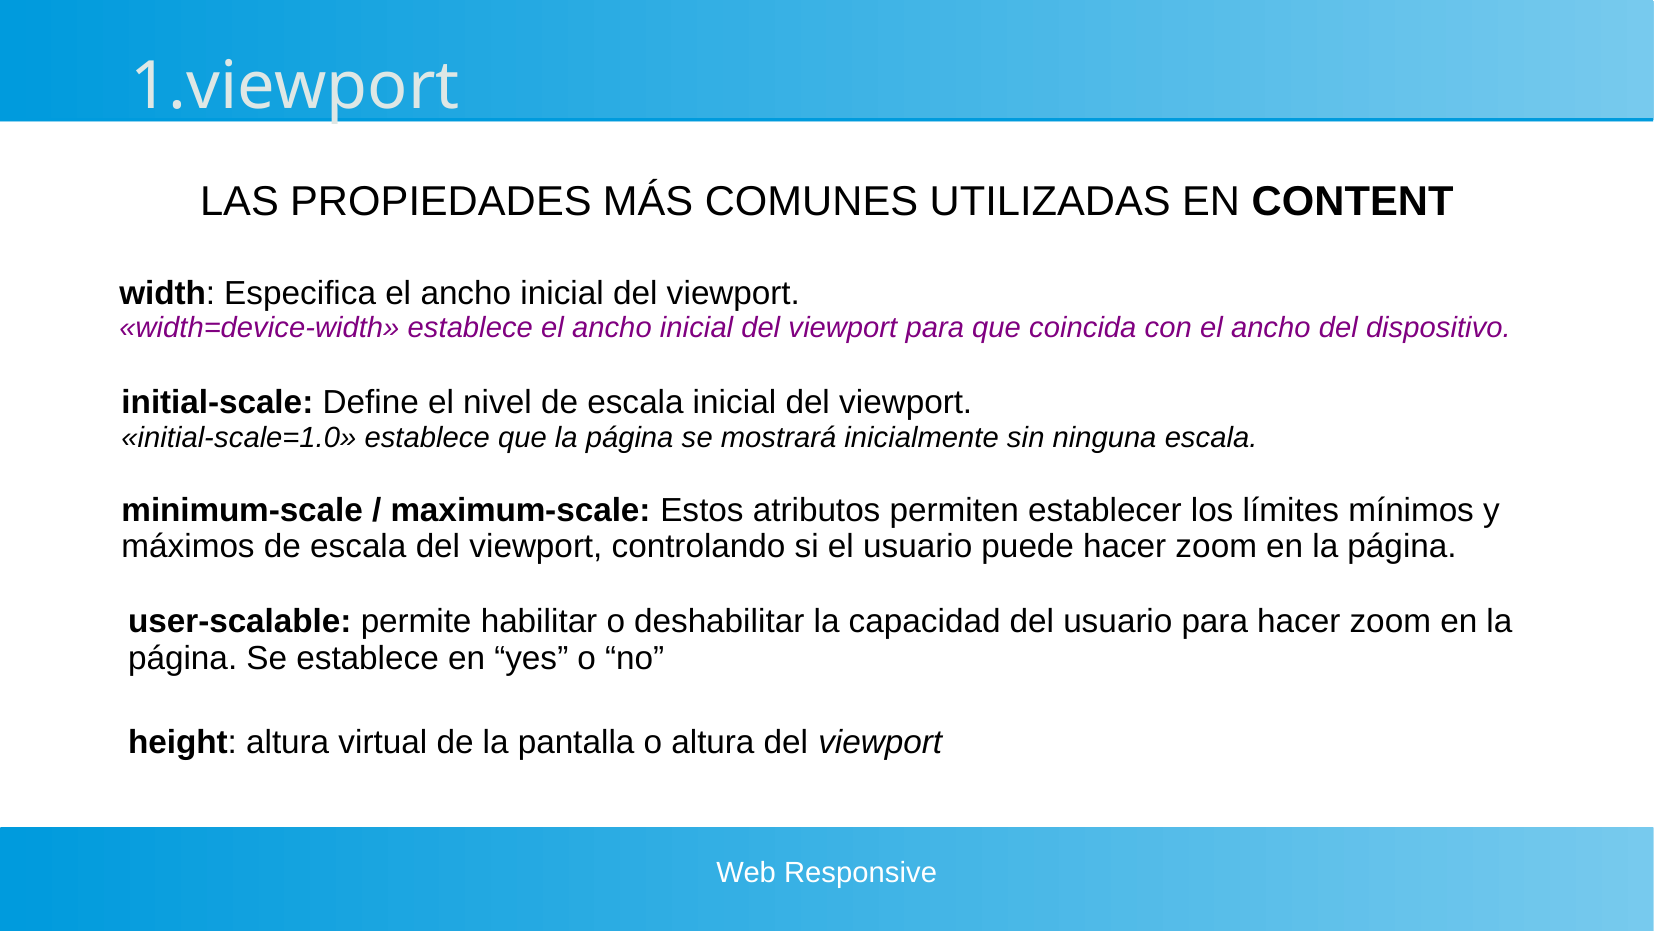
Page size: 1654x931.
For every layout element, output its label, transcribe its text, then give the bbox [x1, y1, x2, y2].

text_box user-scalable: permite habilitar o deshabilitar la capacidad del usuario para hacer zoom en la página. Se establece en “yes” o “no” [128, 602, 1556, 680]
text_box initial-scale: Define el nivel de escala inicial del viewport. «initial-scale=1.0» establece que la página se mostrará inicialmente sin ninguna escala. [121, 383, 1563, 462]
text_box height: altura virtual de la pantalla o altura del viewport [128, 723, 1556, 768]
title 1.viewport [59, 14, 532, 107]
text_box minimum-scale / maximum-scale: Estos atributos permiten establecer los límites mínimos y máximos de escala del viewport, controlando si el usuario puede hacer zoom en la página. [121, 490, 1563, 566]
text_box width: Especifica el ancho inicial del viewport. «width=device-width» establece el ancho inicial del viewport para que coincida con el ancho del dispositivo. [119, 274, 1565, 355]
list LAS PROPIEDADES MÁS COMUNES UTILIZADAS EN CONTENT [118, 177, 1536, 237]
